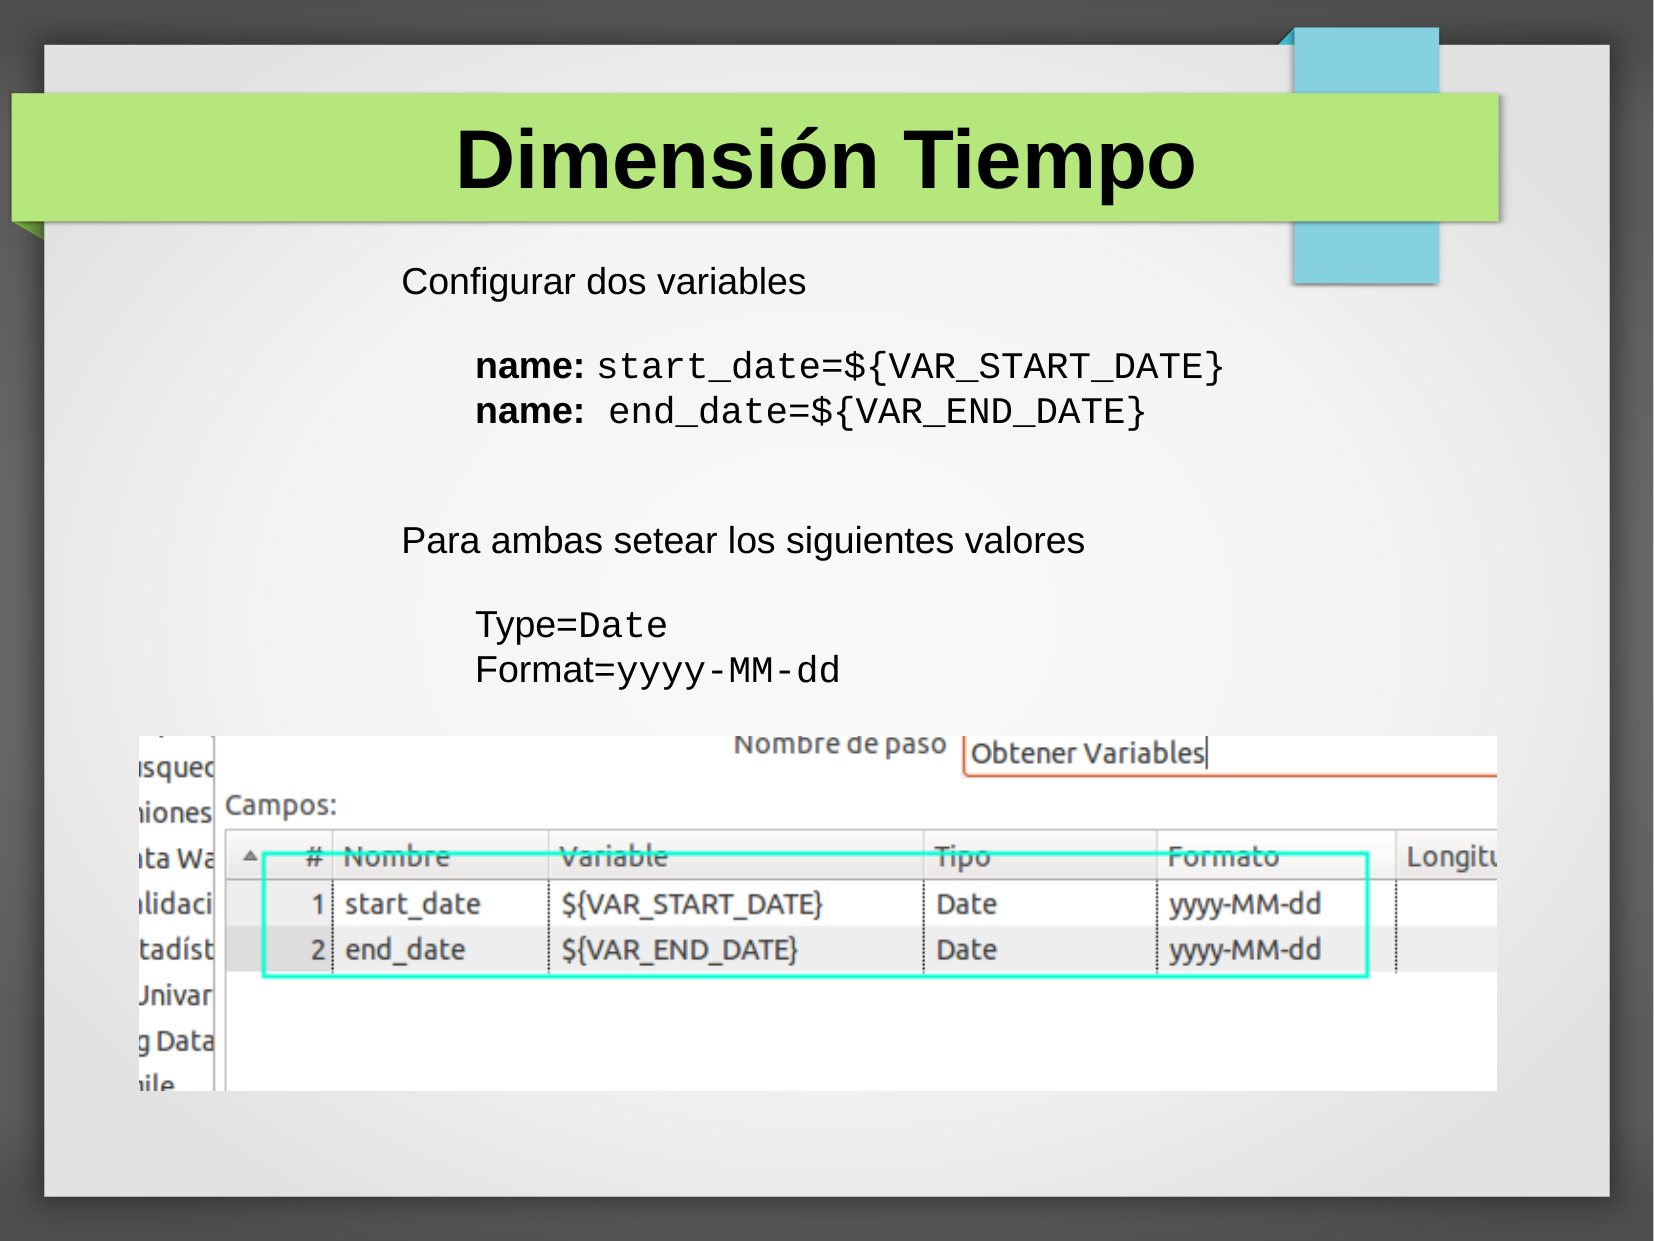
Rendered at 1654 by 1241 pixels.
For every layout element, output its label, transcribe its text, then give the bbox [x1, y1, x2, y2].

picture [0, 0, 1654, 1241]
title Dimensión Tiempo [70, 106, 1583, 213]
text_box Configurar dos variables name: start_date=${VAR_START_DATE} name: end_date=${VAR_END_DATE} Para ambas setear los siguientes valores Type=Date Format=yyyy-MM-dd [386, 253, 1282, 702]
